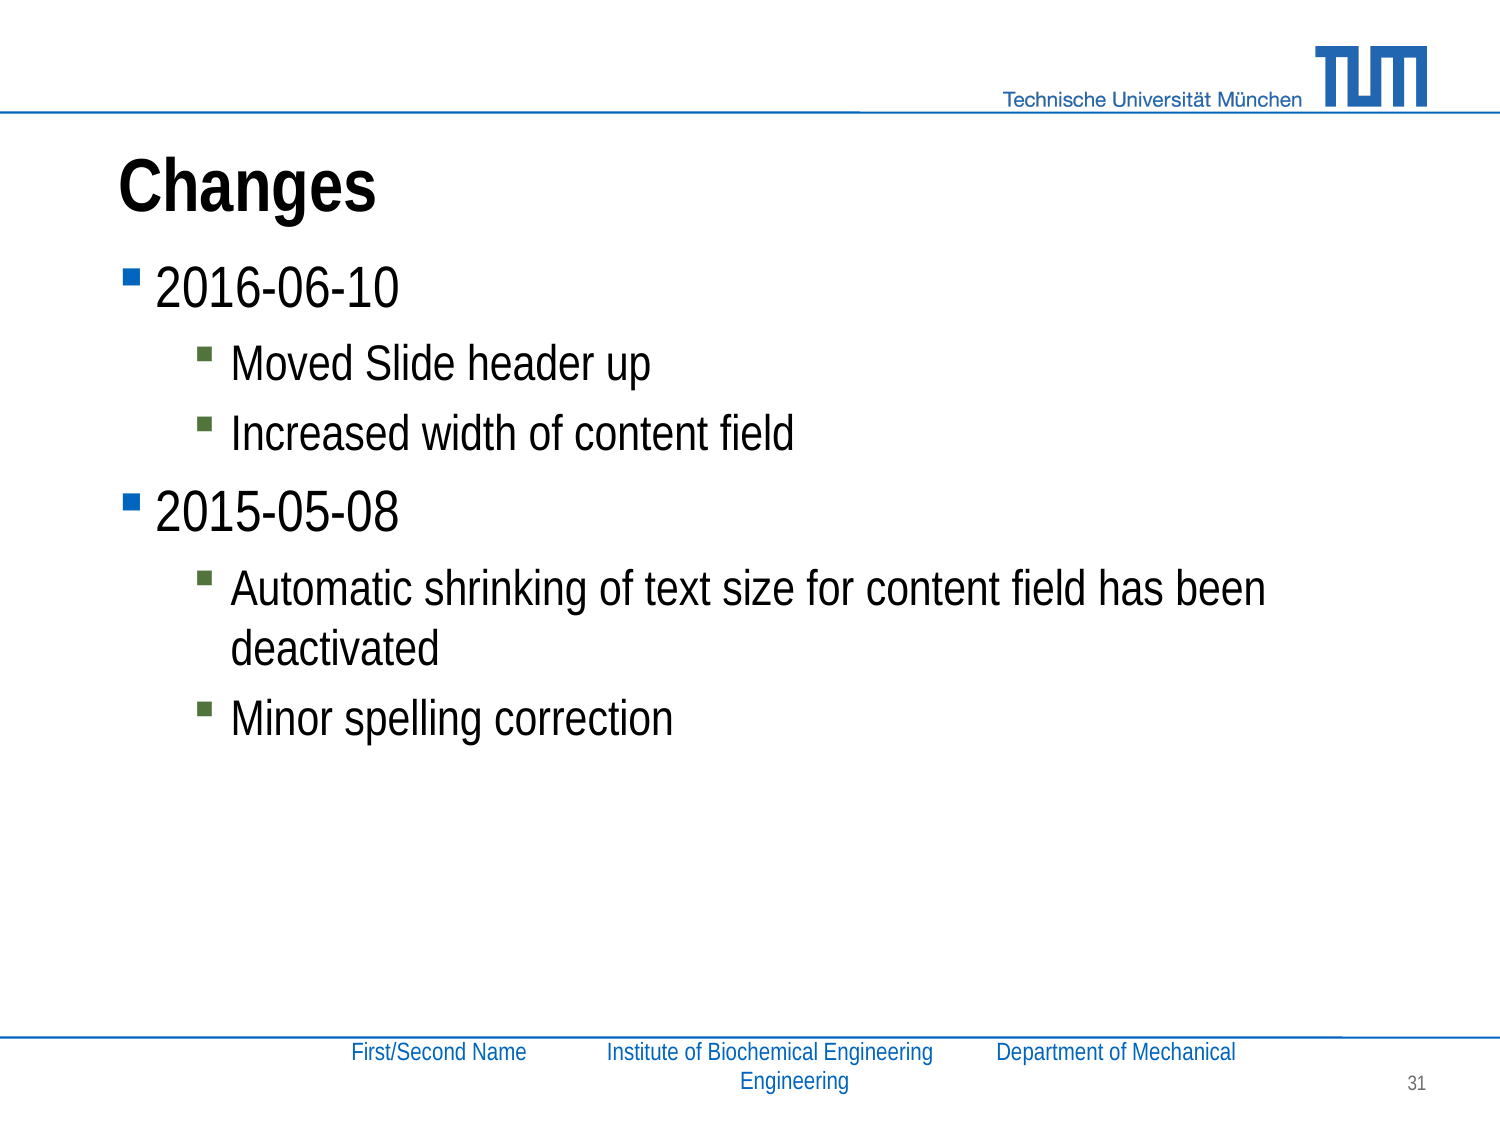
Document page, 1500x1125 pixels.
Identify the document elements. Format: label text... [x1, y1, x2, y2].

footer First/Second Name Institute of Biochemical Engineering Department of Mechanical Engineering [278, 1042, 1312, 1103]
picture [1003, 46, 1427, 107]
slide_number <number> [1340, 1042, 1427, 1103]
title Changes [103, 114, 1397, 235]
list 2016-06-10 Moved Slide header up Increased width of content field 2015-05-08 Automatic shrinking of text size for content field has been deactivated Minor spelling correction [103, 249, 1473, 1014]
